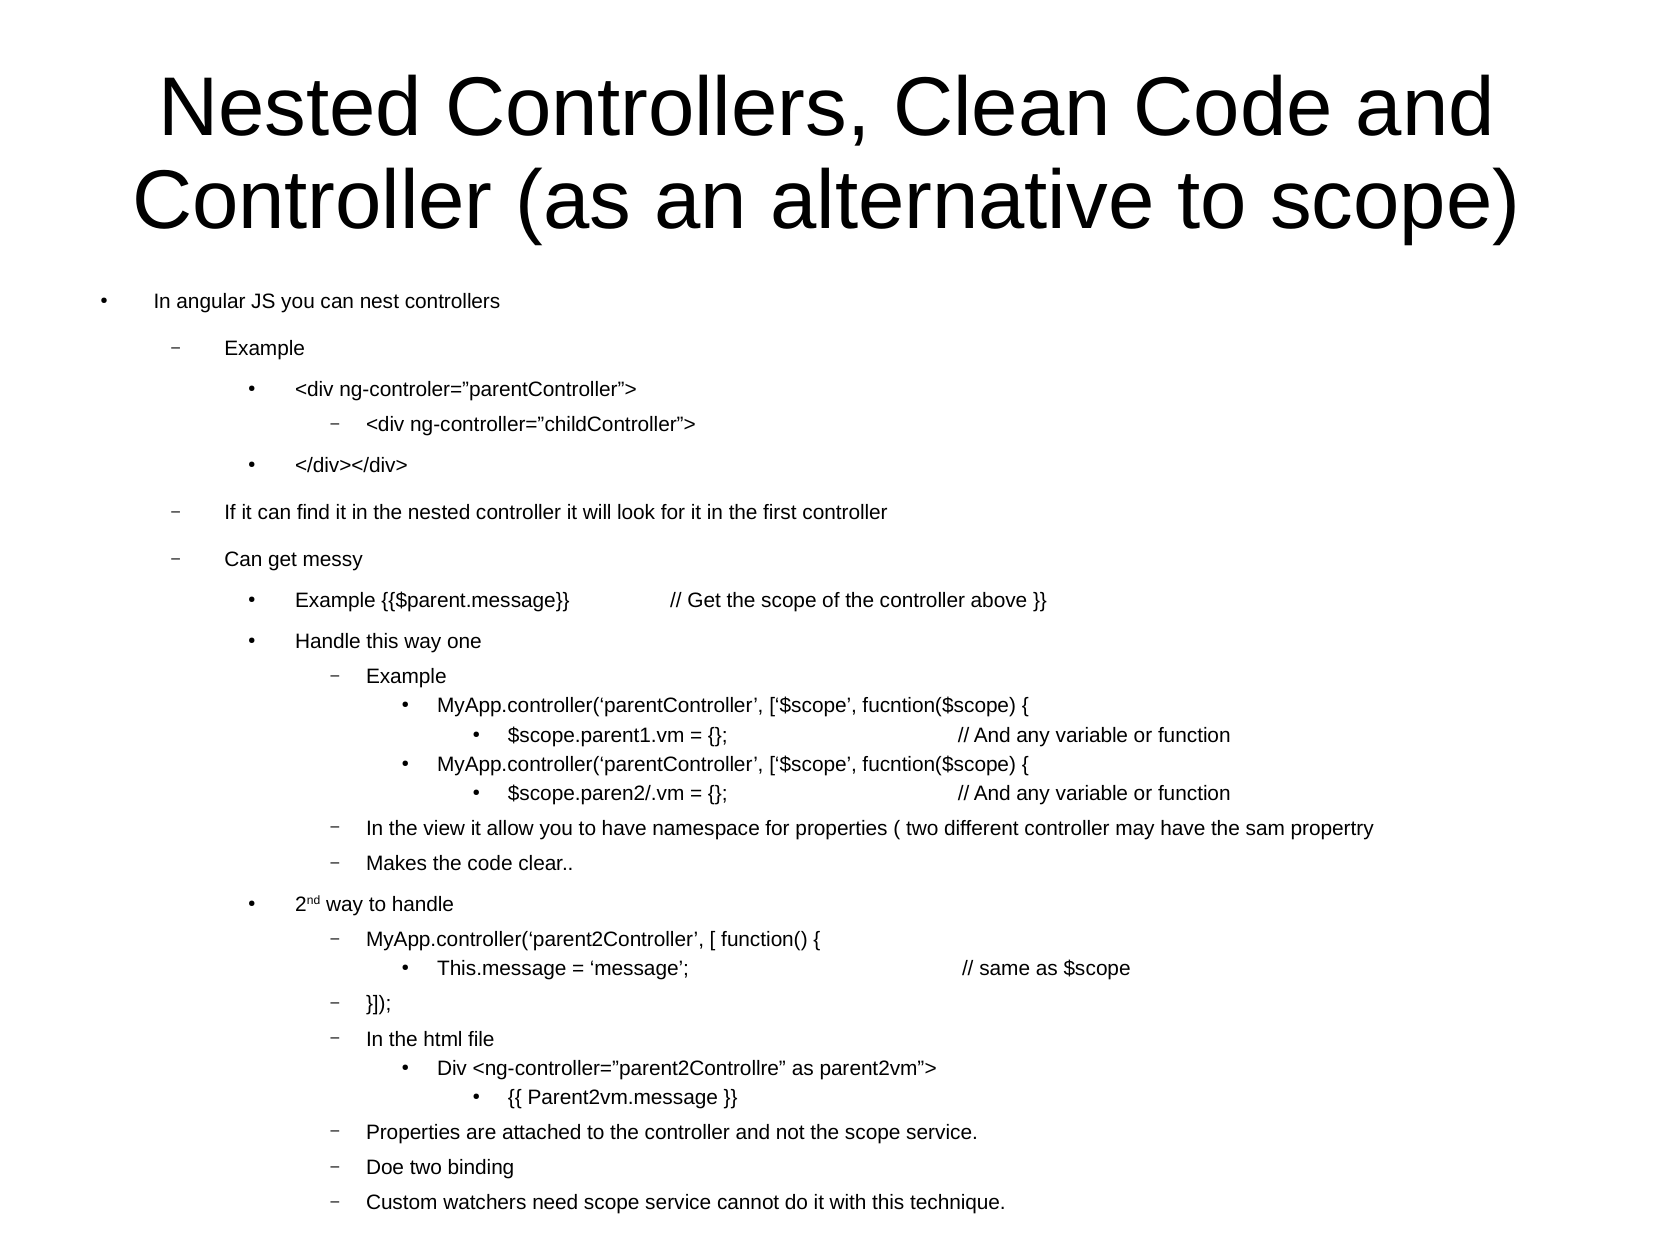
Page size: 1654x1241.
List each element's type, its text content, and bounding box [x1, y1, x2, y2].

title Nested Controllers, Clean Code and Controller (as an alternative to scope) [82, 49, 1571, 257]
list In angular JS you can nest controllers Example <div ng-controler=”parentController”> <div ng-controller=”childController”> </div></div> If it can find it in the nested controller it will look for it in the first controller Can get messy Example {{$parent.message}} // Get the scope of the controller above }} Handle this way one Example MyApp.controller(‘parentController’, [‘$scope’, fucntion($scope) { $scope.parent1.vm = {}; // And any variable or function MyApp.controller(‘parentController’, [‘$scope’, fucntion($scope) { $scope.paren2/.vm = {}; // And any variable or function In the view it allow you to have namespace for properties ( two different controller may have the sam propertry Makes the code clear.. 2nd way to handle MyApp.controller(‘parent2Controller’, [ function() { This.message = ‘message’; // same as $scope }]); In the html file Div <ng-controller=”parent2Controllre” as parent2vm”> {{ Parent2vm.message }} Properties are attached to the controller and not the scope service. Doe two binding Custom watchers need scope service cannot do it with this technique. [82, 290, 1571, 1216]
